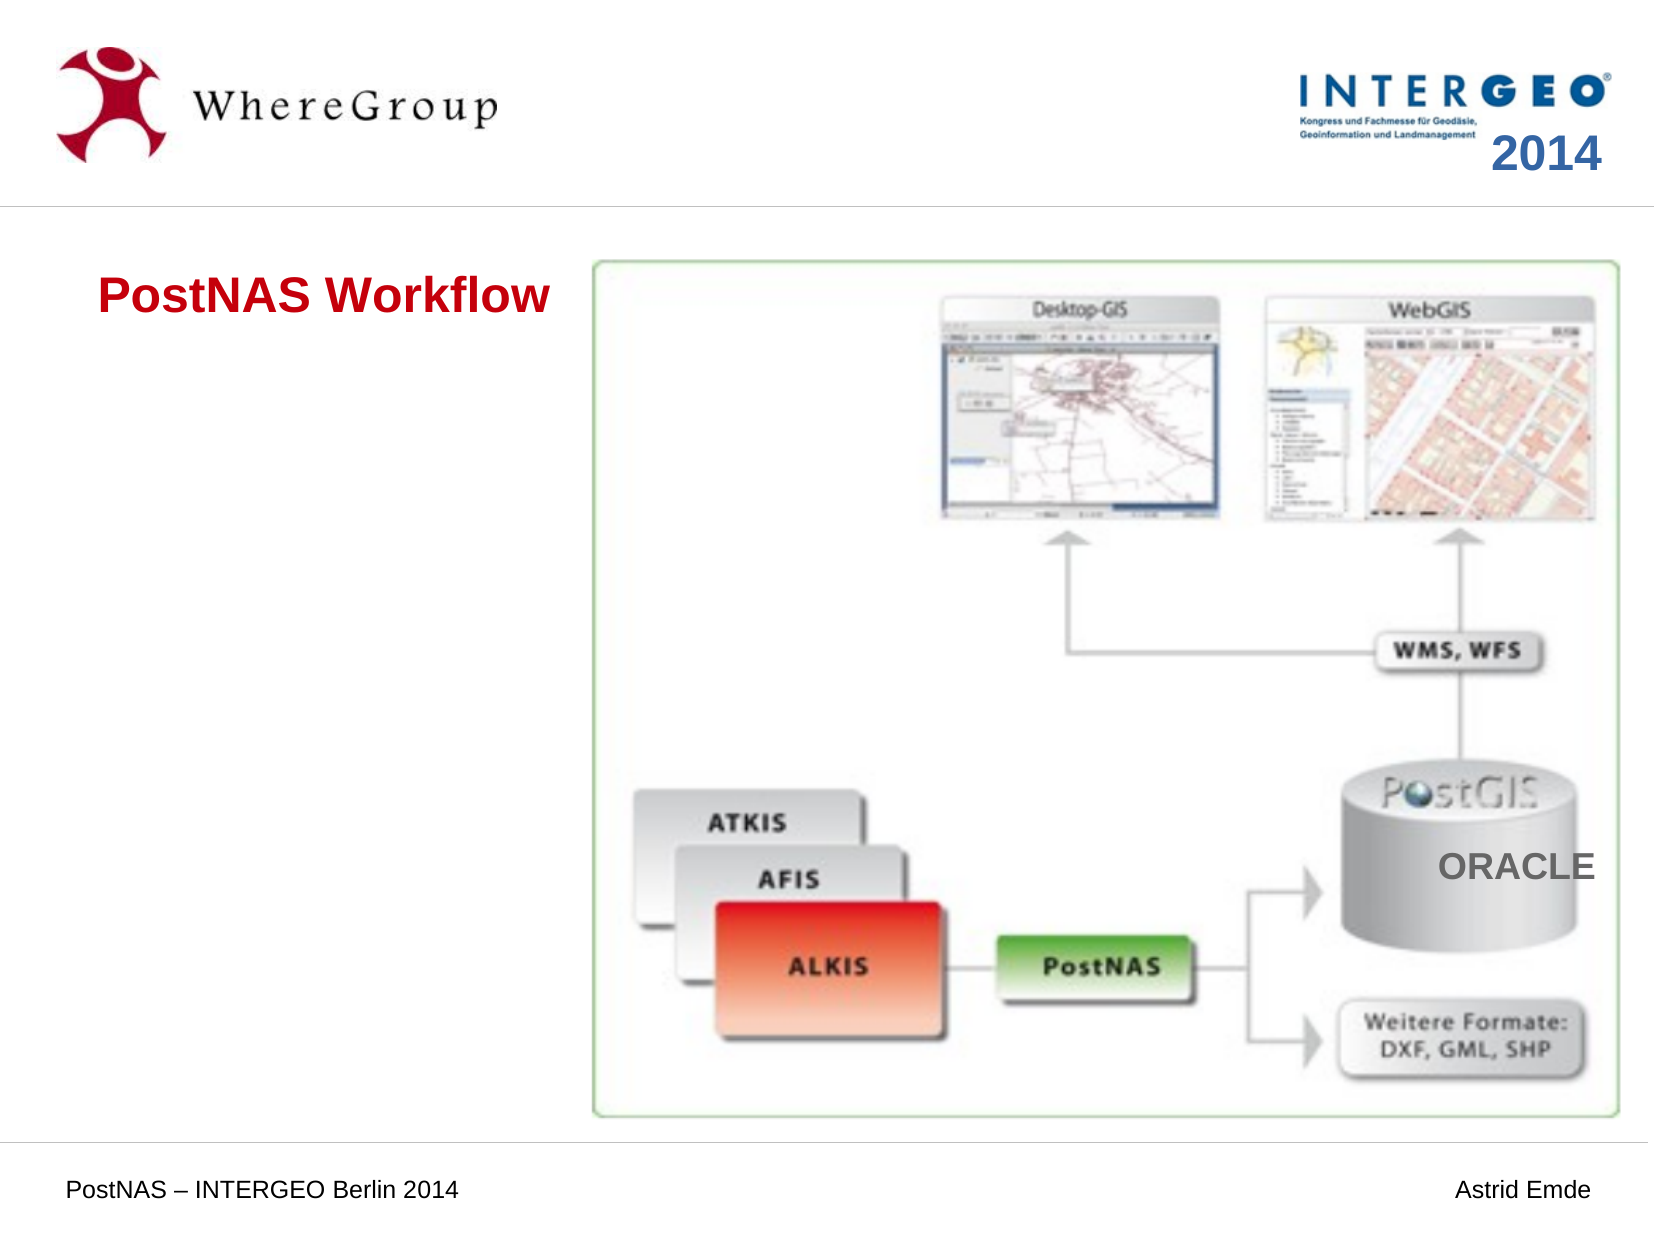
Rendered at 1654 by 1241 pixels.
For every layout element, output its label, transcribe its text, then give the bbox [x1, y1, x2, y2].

picture [1299, 29, 1613, 185]
picture [56, 47, 497, 163]
text_box ORACLE [1423, 838, 1612, 902]
picture [578, 247, 1635, 1134]
text_box PostNAS Workflow [82, 259, 578, 1087]
